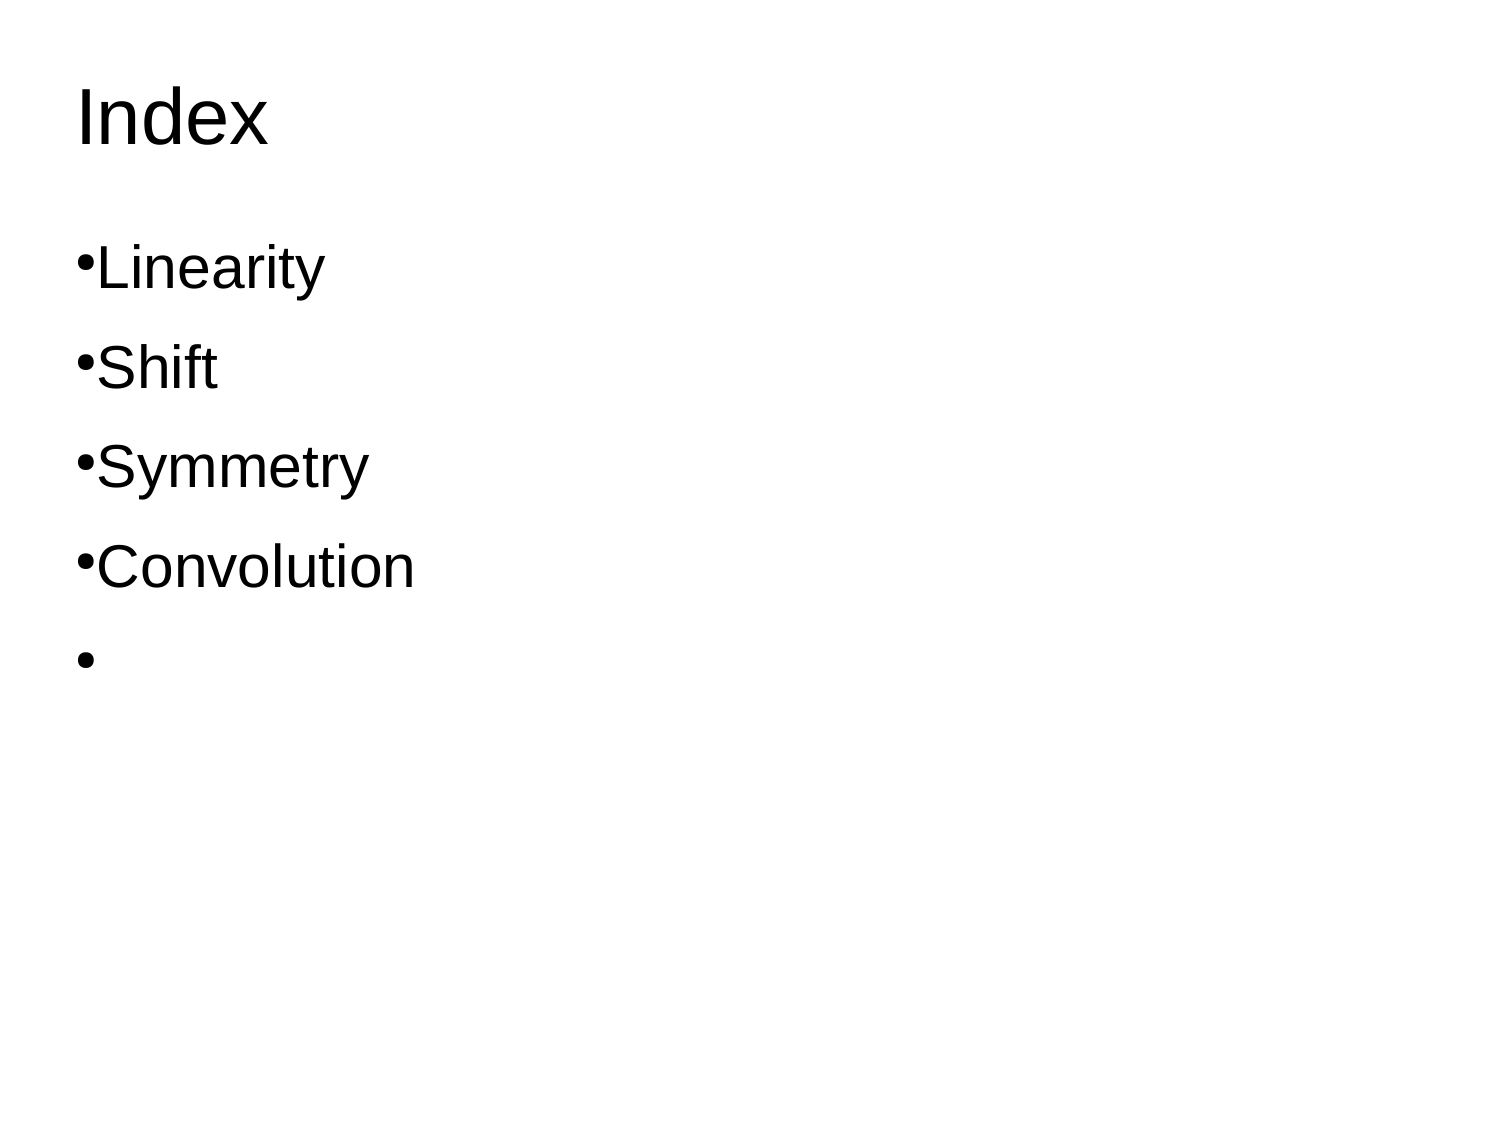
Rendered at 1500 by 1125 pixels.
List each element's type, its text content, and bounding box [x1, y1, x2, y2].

list Linearity Shift Symmetry Convolution [75, 227, 1441, 676]
title Index [75, 44, 1425, 180]
